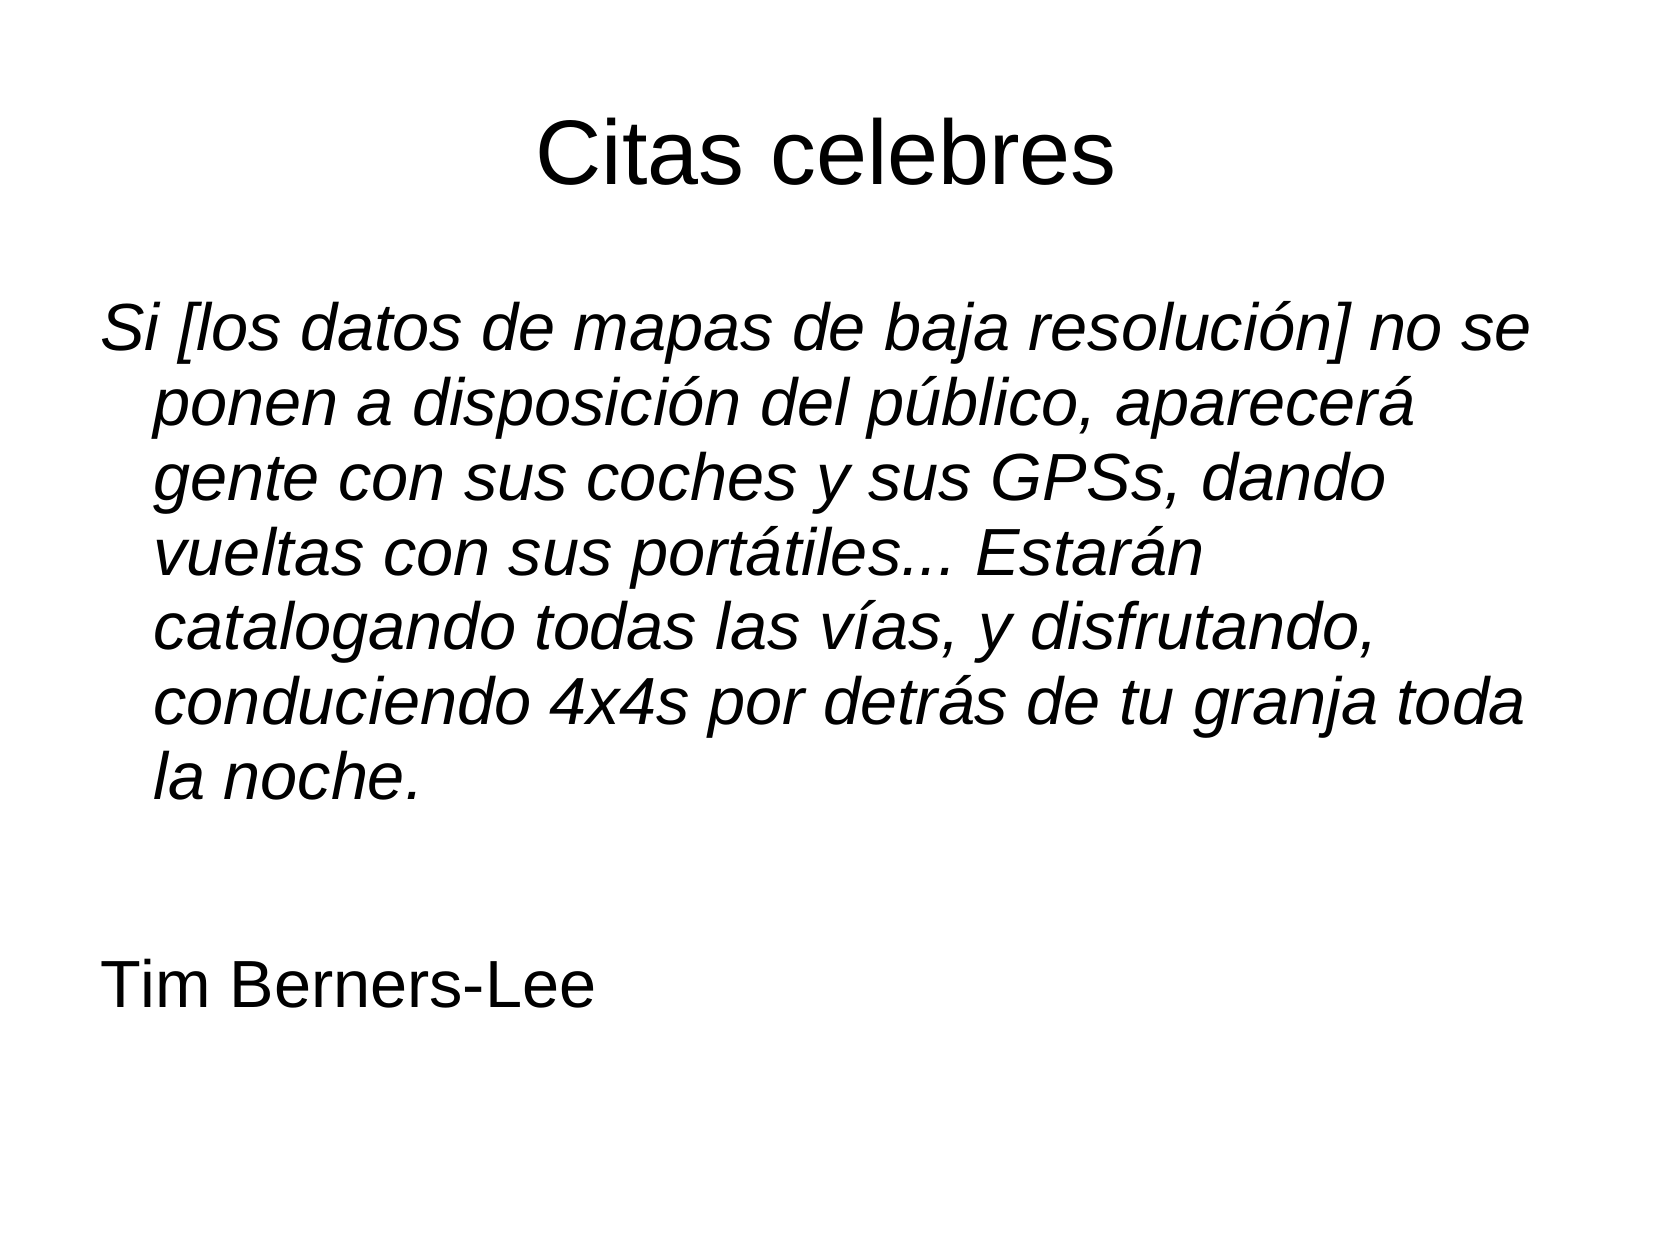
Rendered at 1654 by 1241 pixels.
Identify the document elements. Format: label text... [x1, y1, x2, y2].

list Si [los datos de mapas de baja resolución] no se ponen a disposición del público, aparecerá gente con sus coches y sus GPSs, dando vueltas con sus portátiles... Estarán catalogando todas las vías, y disfrutando, conduciendo 4x4s por detrás de tu granja toda la noche. Tim Berners-Lee [82, 290, 1571, 1109]
title Citas celebres [82, 49, 1571, 257]
